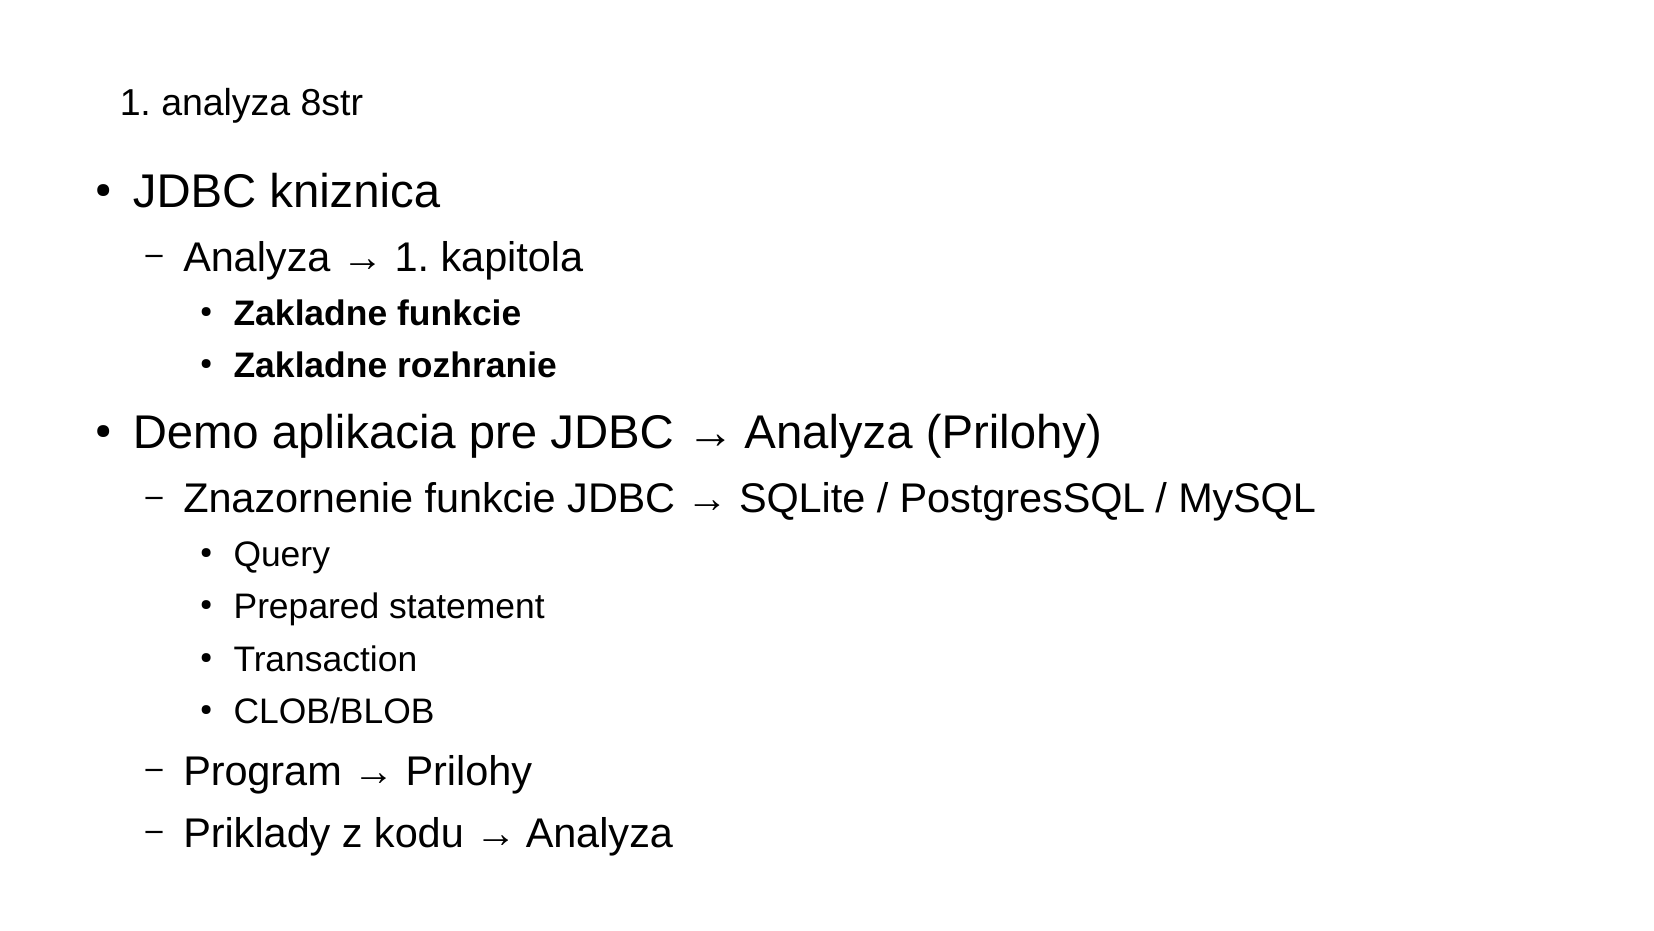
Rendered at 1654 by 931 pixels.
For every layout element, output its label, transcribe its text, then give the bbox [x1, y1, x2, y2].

text_box 1. analyza 8str [105, 74, 389, 131]
list JDBC kniznica Analyza → 1. kapitola Zakladne funkcie Zakladne rozhranie Demo aplikacia pre JDBC → Analyza (Prilohy) Znazornenie funkcie JDBC → SQLite / PostgresSQL / MySQL Query Prepared statement Transaction CLOB/BLOB Program → Prilohy Priklady z kodu → Analyza [82, 165, 1571, 863]
